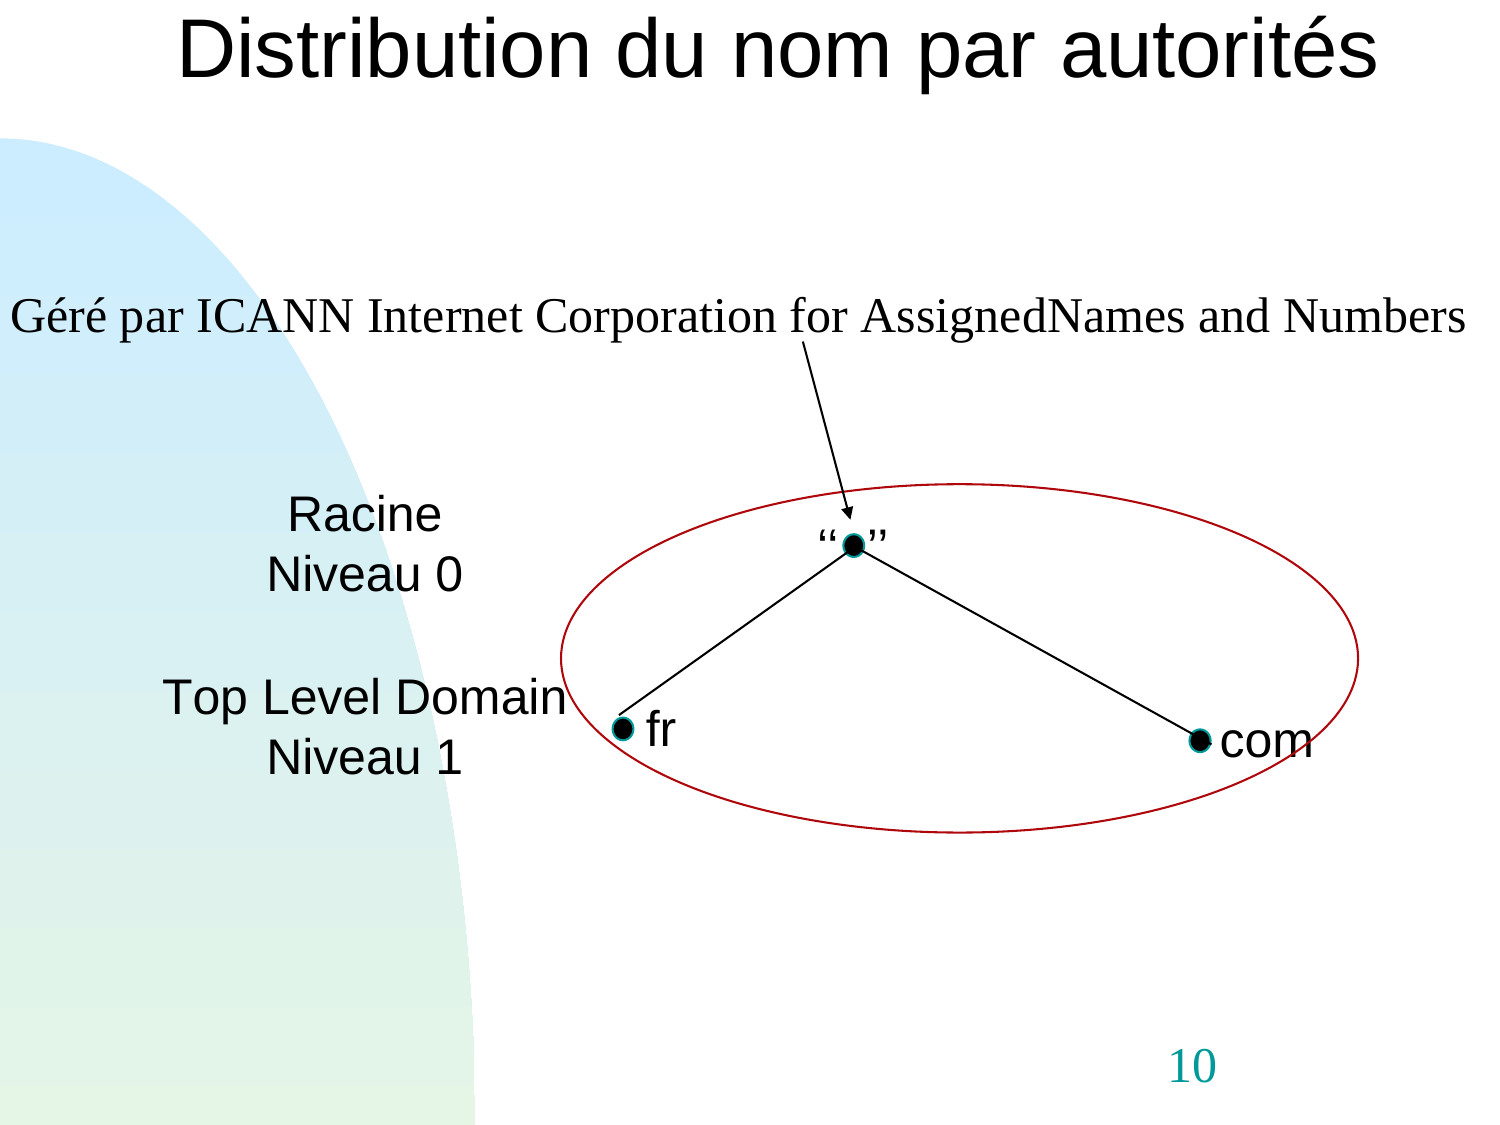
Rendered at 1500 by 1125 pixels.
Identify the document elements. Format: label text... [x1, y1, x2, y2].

text_box com [1295, 734, 1306, 750]
text_box ‘‘ ’’ [802, 507, 905, 582]
text_box Géré par ICANN Internet Corporation for AssignedNames and Numbers [0, 275, 1495, 411]
text_box Distribution du nom par autorités [55, 0, 1500, 102]
text_box [612, 717, 634, 741]
text_box com [1260, 726, 1330, 775]
text_box Racine Niveau 0 [251, 474, 479, 610]
text_box [1189, 735, 1204, 753]
text_box ‘‘ ’’ [808, 549, 905, 583]
text_box Top Level Domain Niveau 1 [147, 657, 583, 793]
text_box fr [631, 688, 692, 764]
text_box [1193, 729, 1204, 738]
text_box fr [631, 688, 653, 704]
text_box com [1204, 699, 1330, 775]
